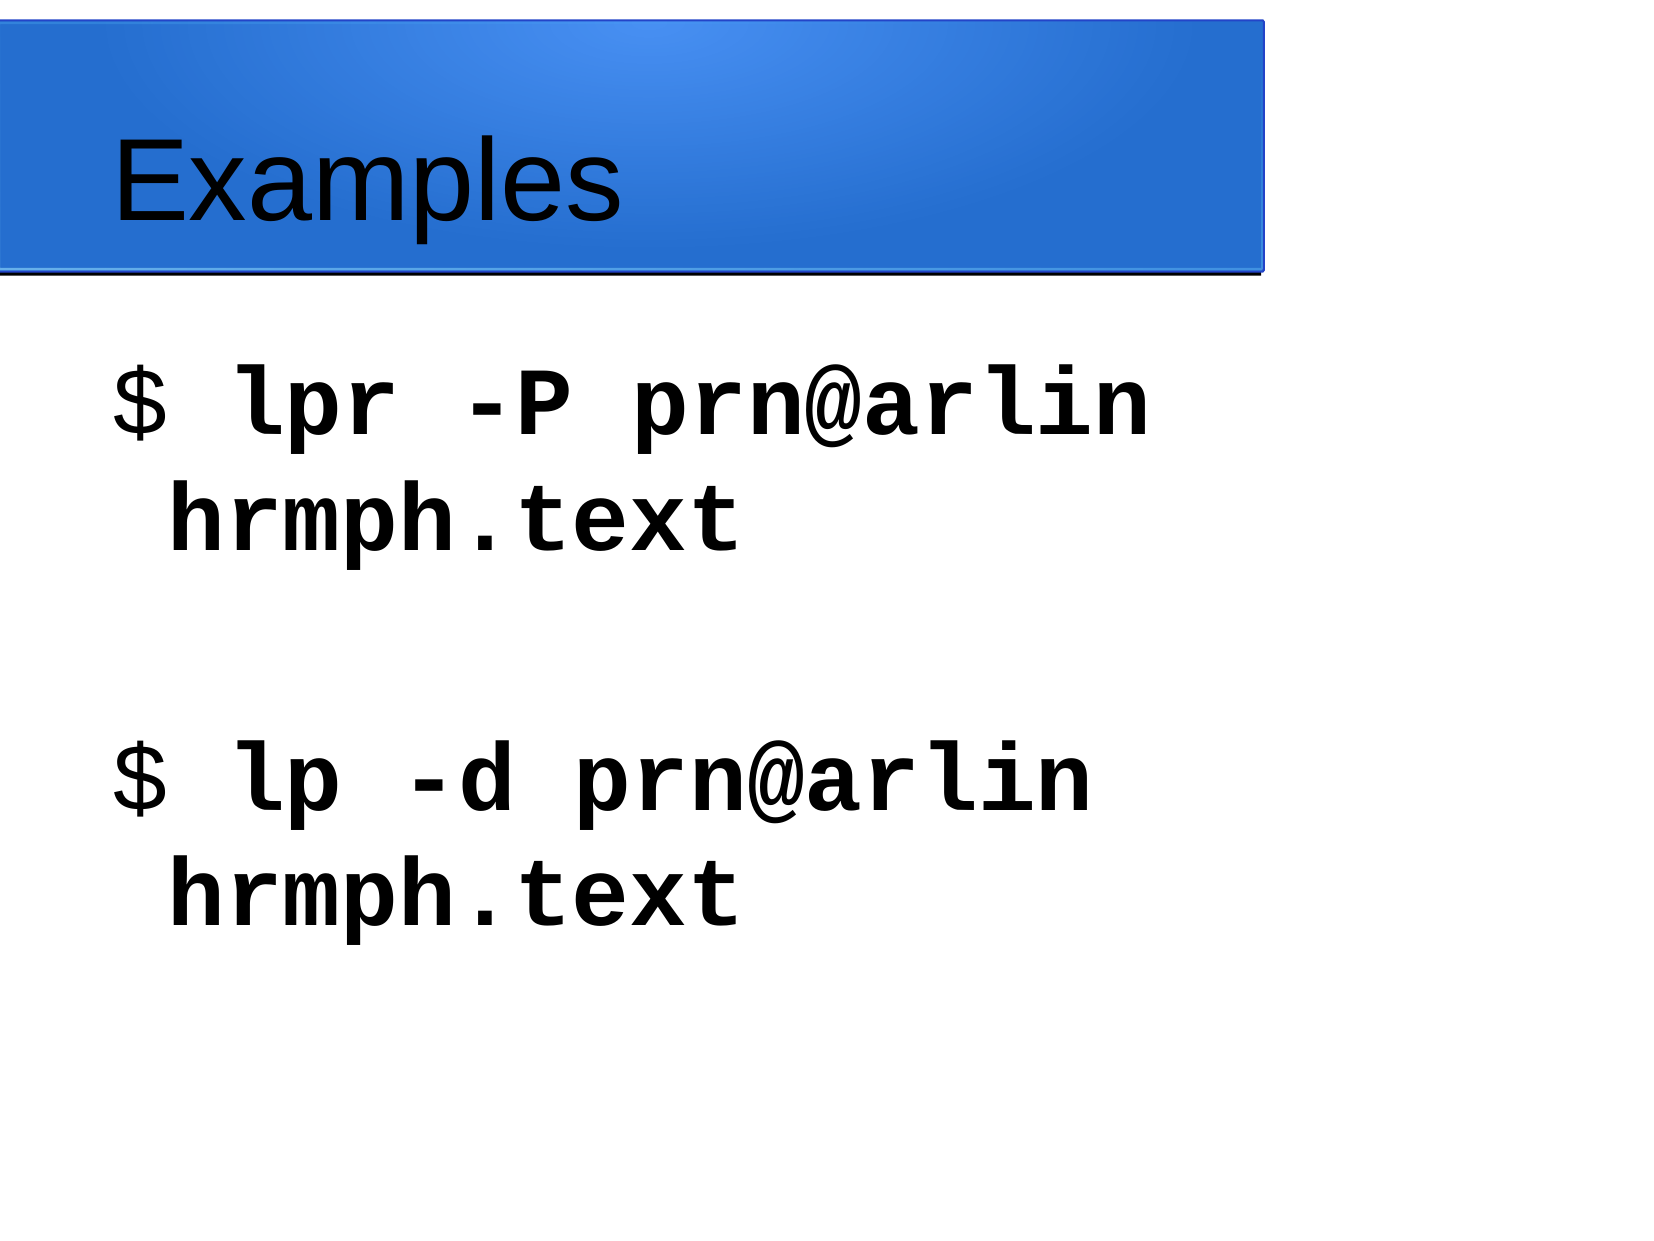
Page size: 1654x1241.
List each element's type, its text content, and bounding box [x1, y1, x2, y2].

list $ lpr -P prn@arlin hrmph.text $ lp -d prn@arlin hrmph.text [96, 330, 1571, 1061]
title Examples [96, 45, 1571, 252]
